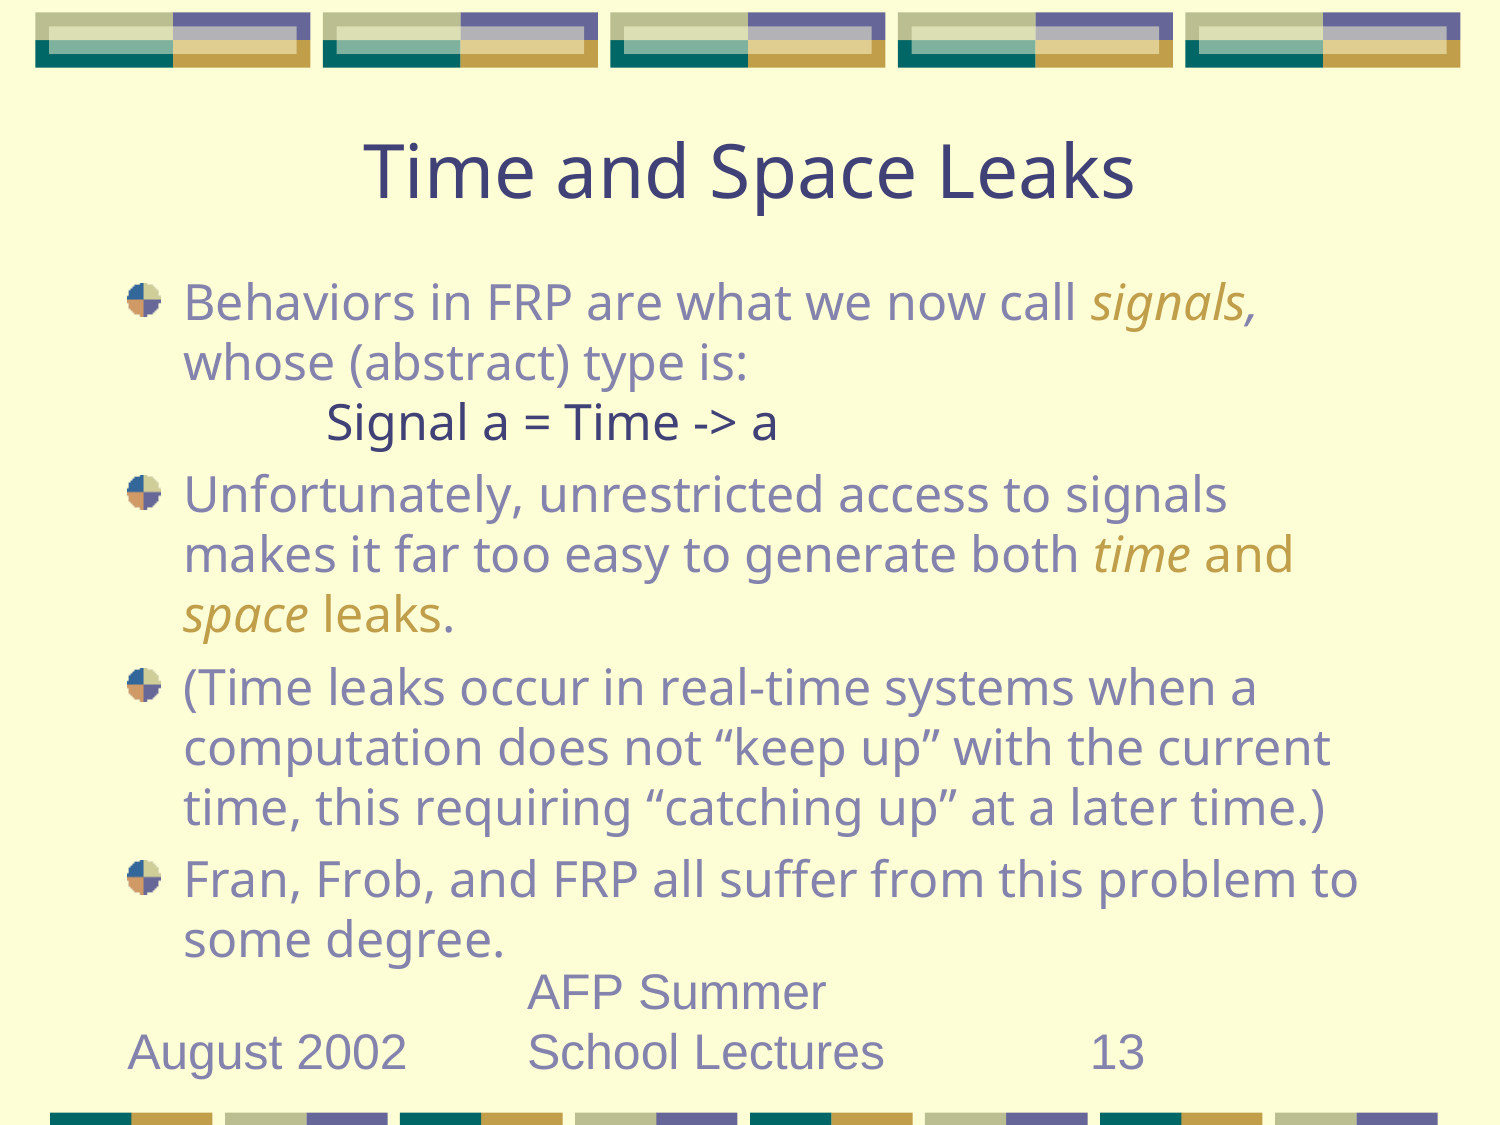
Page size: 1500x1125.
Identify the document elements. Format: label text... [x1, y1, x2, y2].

title Time and Space Leaks [112, 99, 1388, 238]
list Behaviors in FRP are what we now call signals, whose (abstract) type is: Signal a = Time -> a Unfortunately, unrestricted access to signals makes it far too easy to generate both time and space leaks. (Time leaks occur in real-time systems when a computation does not “keep up” with the current time, this requiring “catching up” at a later time.)‏ Fran, Frob, and FRP all suffer from this problem to some degree. [112, 262, 1388, 1001]
